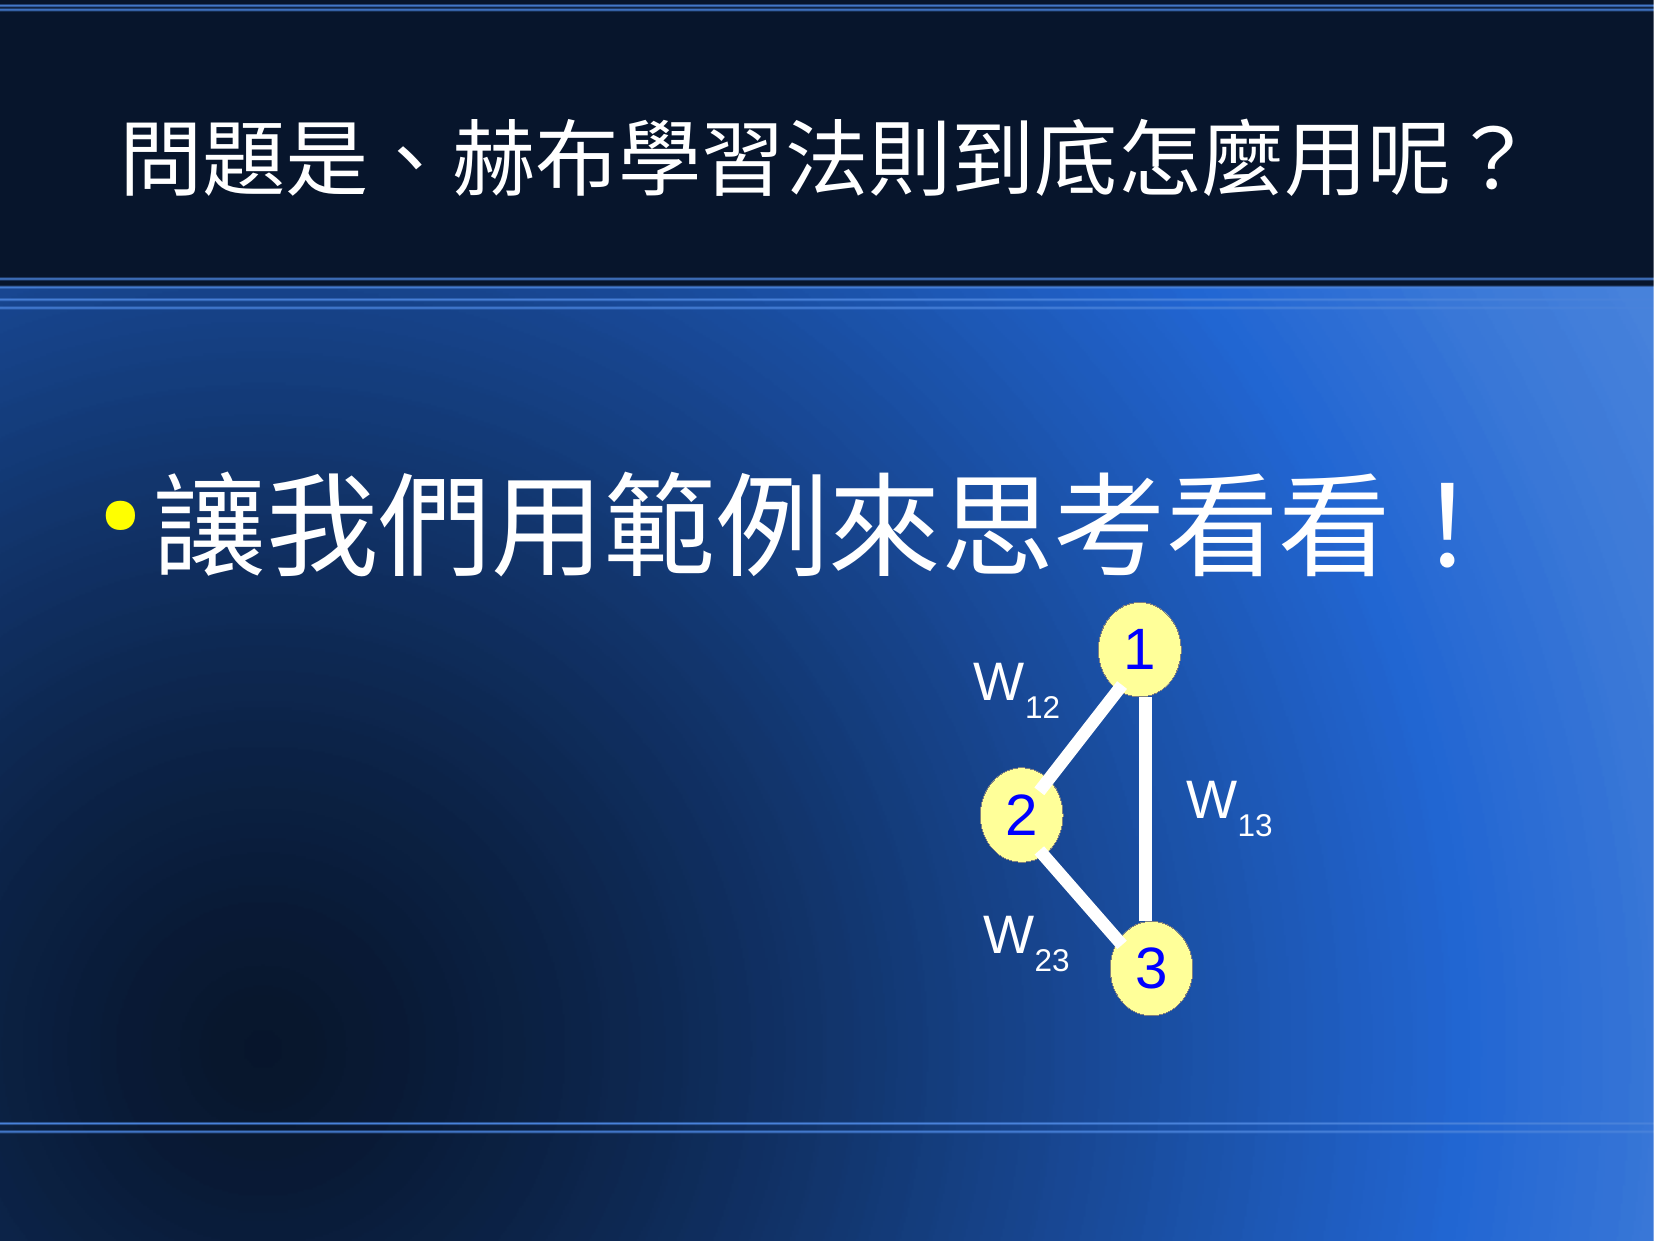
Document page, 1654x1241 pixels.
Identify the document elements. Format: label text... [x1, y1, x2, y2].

text_box W23 [968, 897, 1085, 986]
text_box 2 [980, 767, 1064, 863]
picture [0, 0, 1654, 1241]
text_box 1 [1098, 602, 1182, 697]
text_box W12 [958, 644, 1075, 733]
title 問題是、赫布學習法則到底怎麼用呢？ [82, 49, 1571, 257]
list 讓我們用範例來思考看看！ [82, 355, 1571, 1241]
text_box W13 [1171, 762, 1288, 851]
text_box 3 [1110, 921, 1193, 1016]
